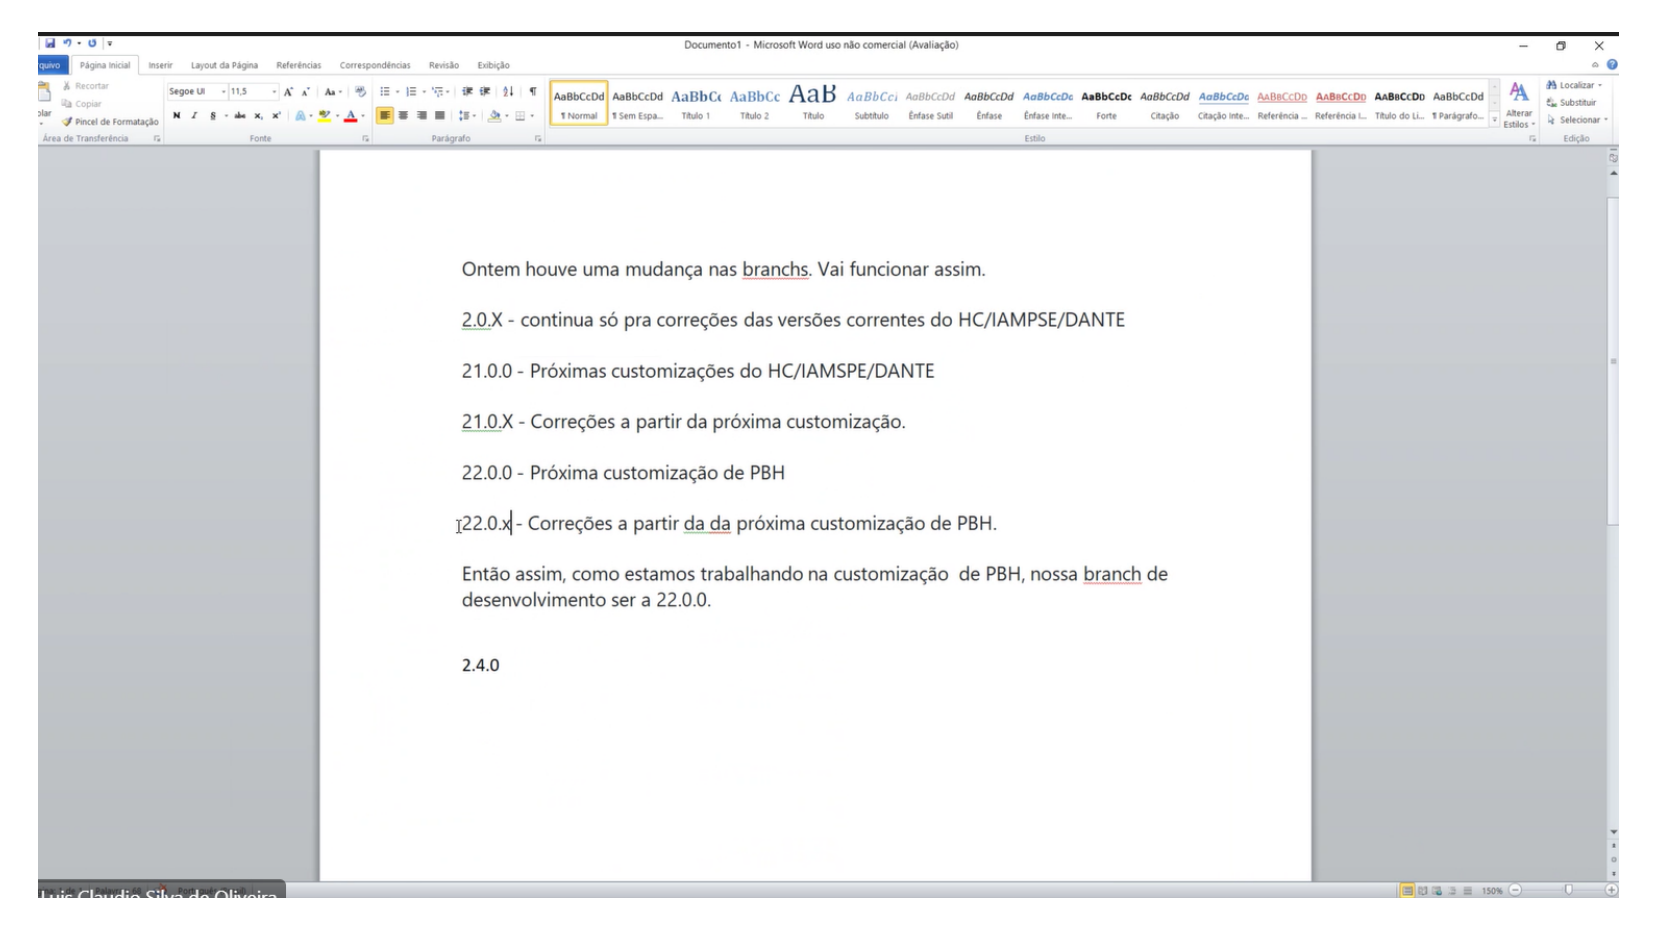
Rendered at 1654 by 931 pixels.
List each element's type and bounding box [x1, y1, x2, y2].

picture [38, 32, 1619, 898]
